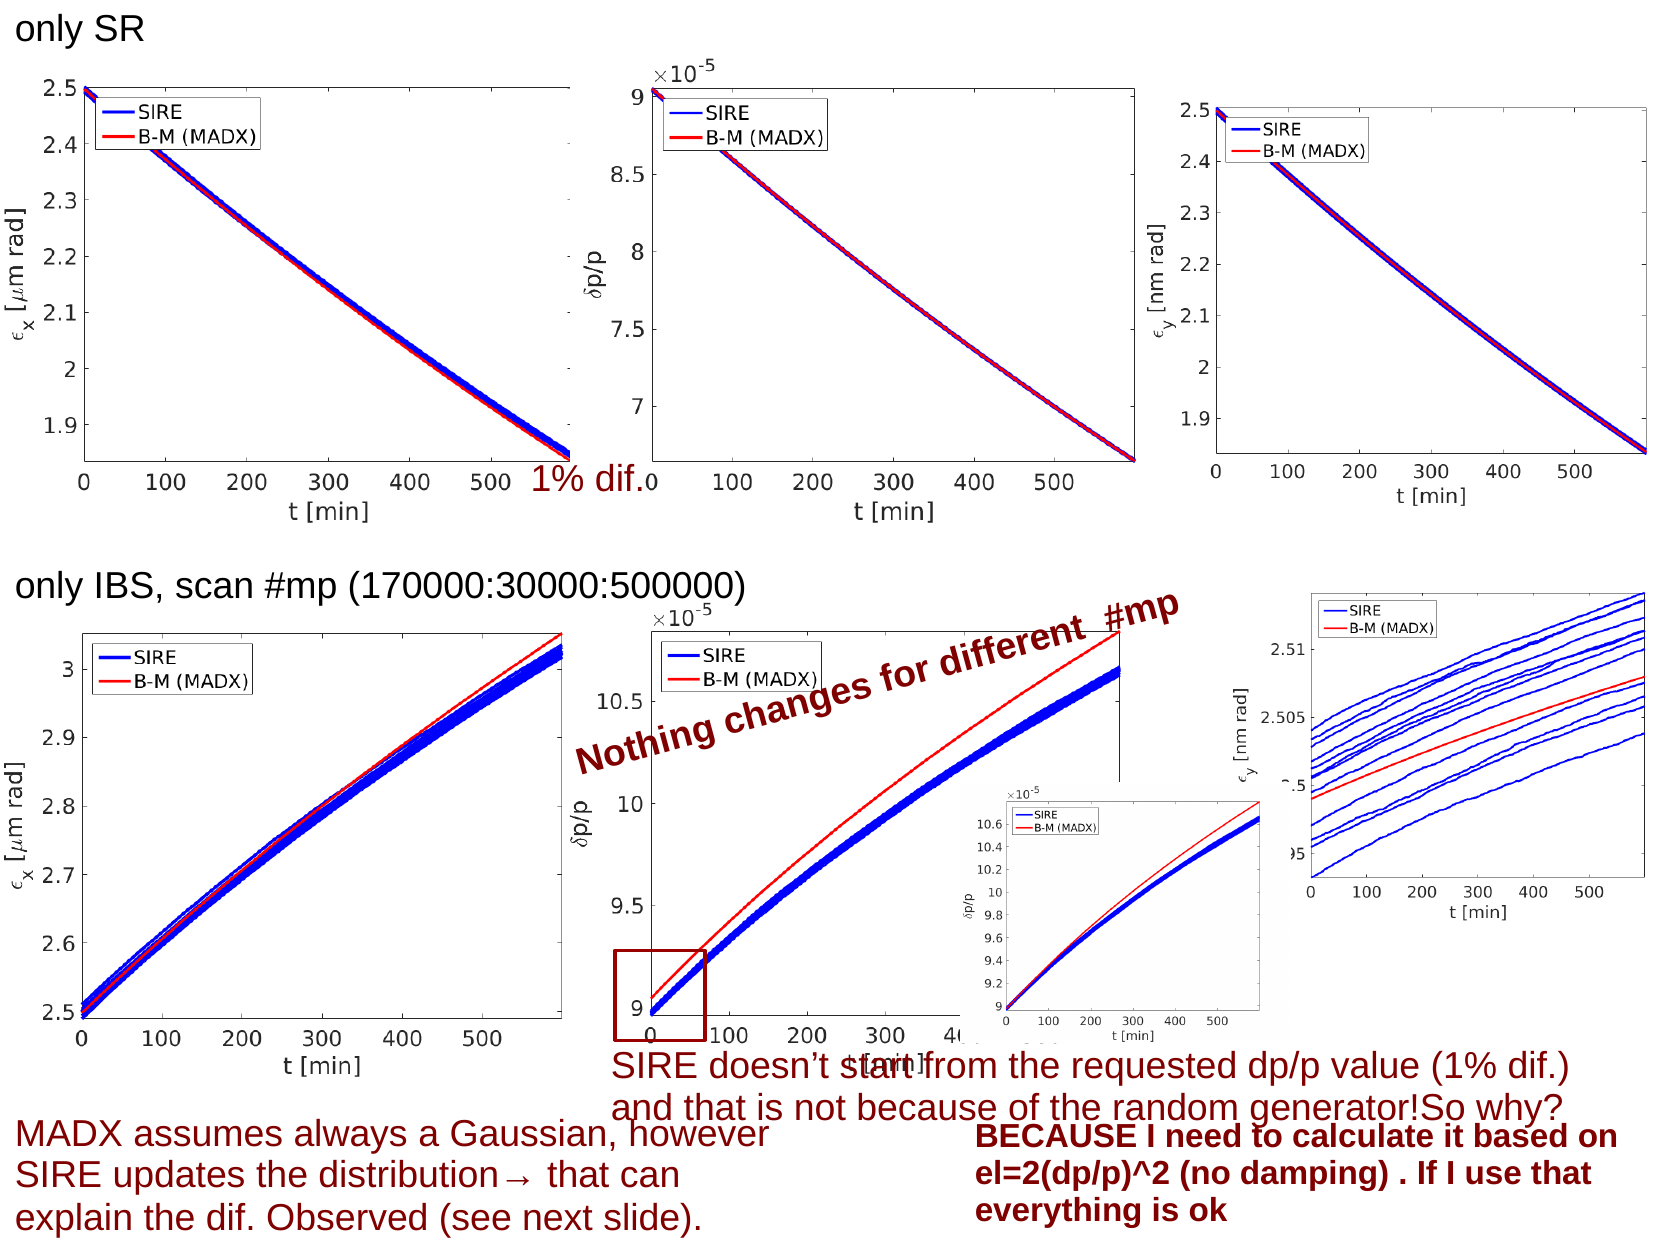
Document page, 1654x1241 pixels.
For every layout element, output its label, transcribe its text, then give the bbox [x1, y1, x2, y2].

picture [796, 595, 1079, 673]
text_box only IBS, scan #mp (170000:30000:500000) [0, 556, 796, 698]
text_box SIRE doesn’t start from the requested dp/p value (1% dif.) and that is not because of the random generator!So why? [595, 1036, 1591, 1178]
text_box only SR [0, 0, 362, 51]
text_box MADX assumes always a Gaussian, however SIRE updates the distribution→ that can explain the dif. Observed (see next slide). [0, 1104, 796, 1241]
picture [0, 566, 1650, 1079]
text_box 1% dif. [515, 450, 661, 507]
text_box Nothing changes for different #mp [555, 558, 1234, 795]
picture [617, 952, 703, 1036]
picture [0, 51, 1654, 526]
text_box BECAUSE I need to calculate it based on el=2(dp/p)^2 (no damping) . If I use that everything is ok [960, 1110, 1654, 1241]
